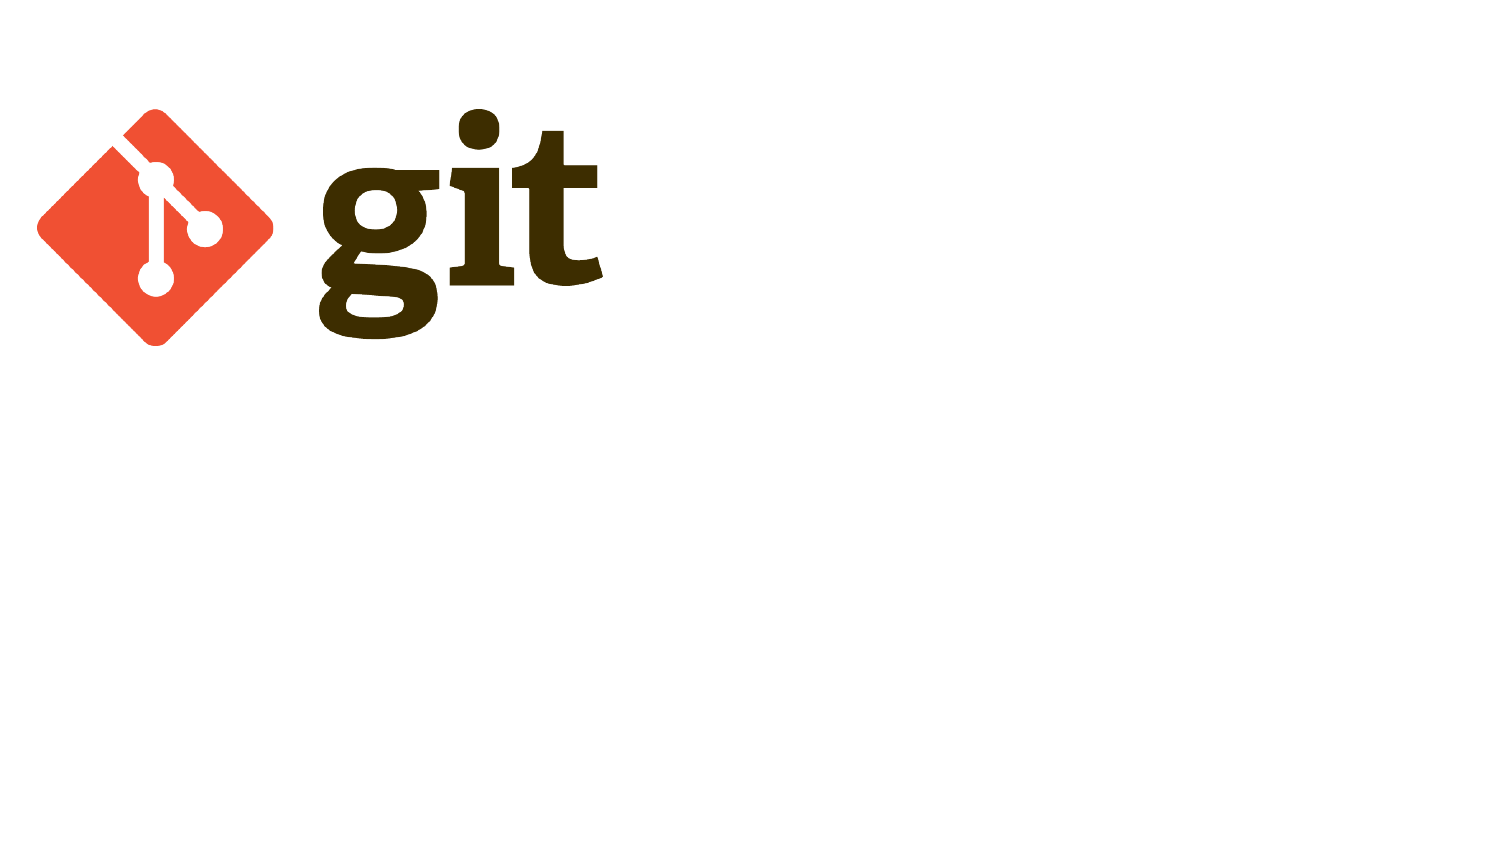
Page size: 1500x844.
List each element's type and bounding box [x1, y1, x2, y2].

picture [37, 109, 603, 346]
